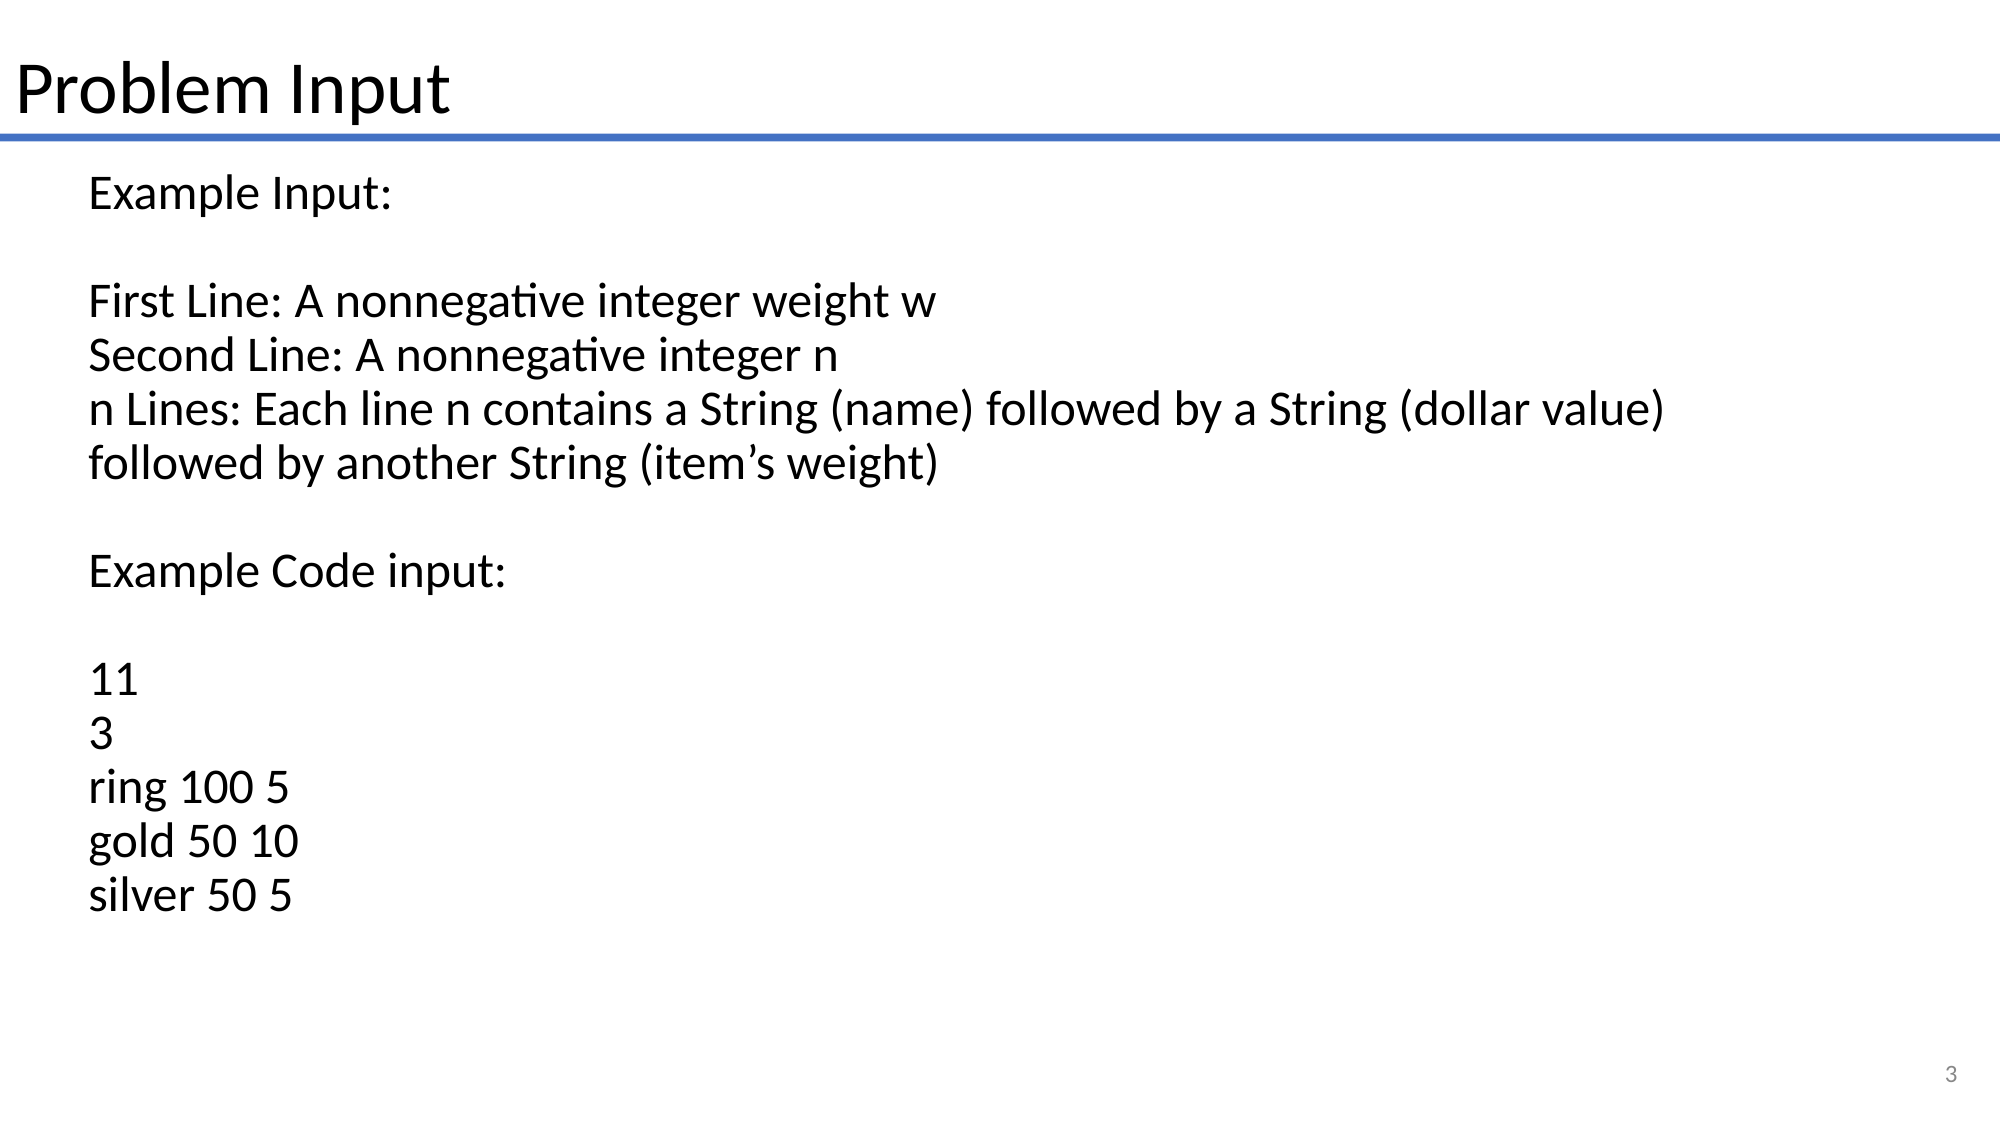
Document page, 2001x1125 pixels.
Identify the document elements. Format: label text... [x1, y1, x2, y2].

text_box Problem Input [0, 0, 2000, 133]
slide_number <number> [1870, 1042, 1973, 1103]
text_box Example Input: First Line: A nonnegative integer weight w Second Line: A nonnegative integer n n Lines: Each line n contains a String (name) followed by a String (dollar value) followed by another String (item’s weight) Example Code input: 11 3 ring 100 5 gold 50 10 silver 50 5 [73, 158, 1833, 380]
